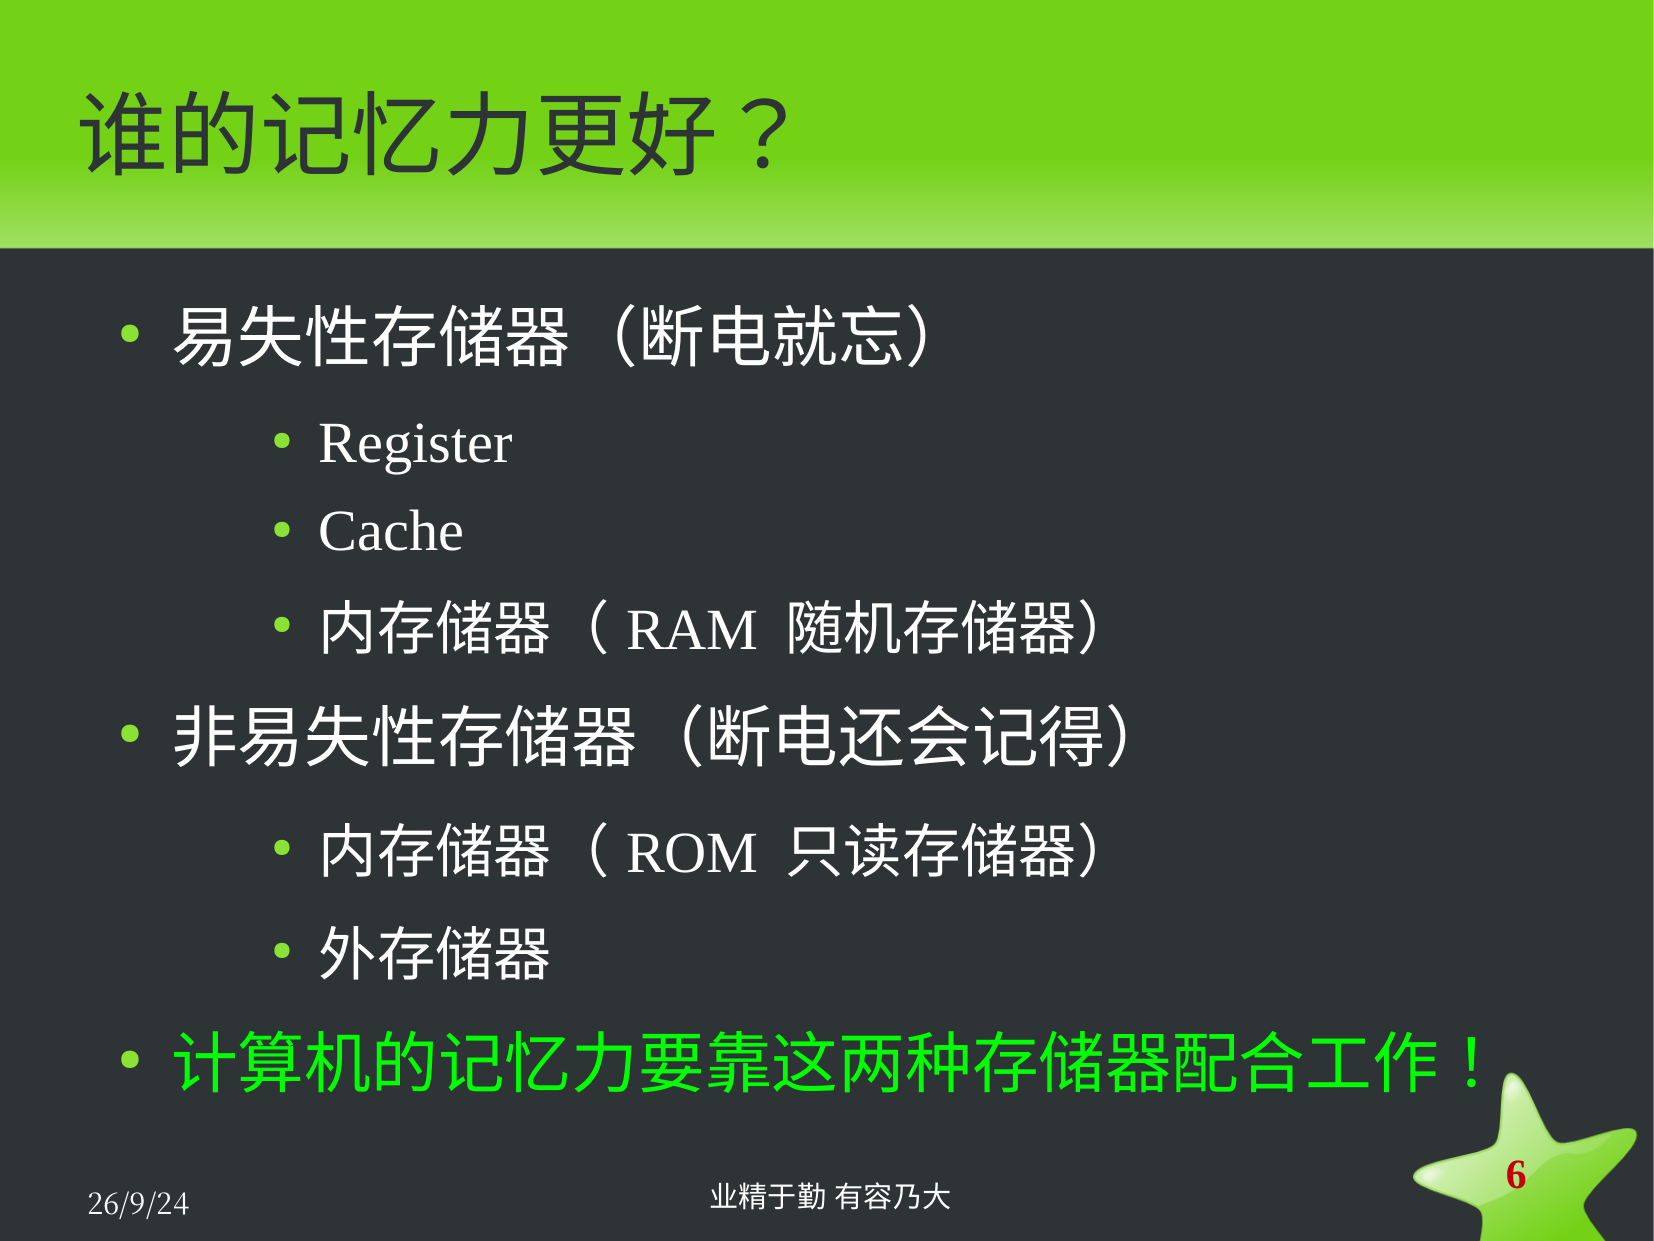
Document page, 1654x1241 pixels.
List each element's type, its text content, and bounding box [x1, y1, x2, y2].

picture [0, 0, 1654, 1241]
list 易失性存储器（断电就忘） Register Cache 内存储器（RAM 随机存储器） 非易失性存储器（断电还会记得） 内存储器（ROM 只读存储器） 外存储器 计算机的记忆力要靠这两种存储器配合工作！ [82, 290, 1571, 1109]
title 谁的记忆力更好？ [76, 29, 1565, 237]
